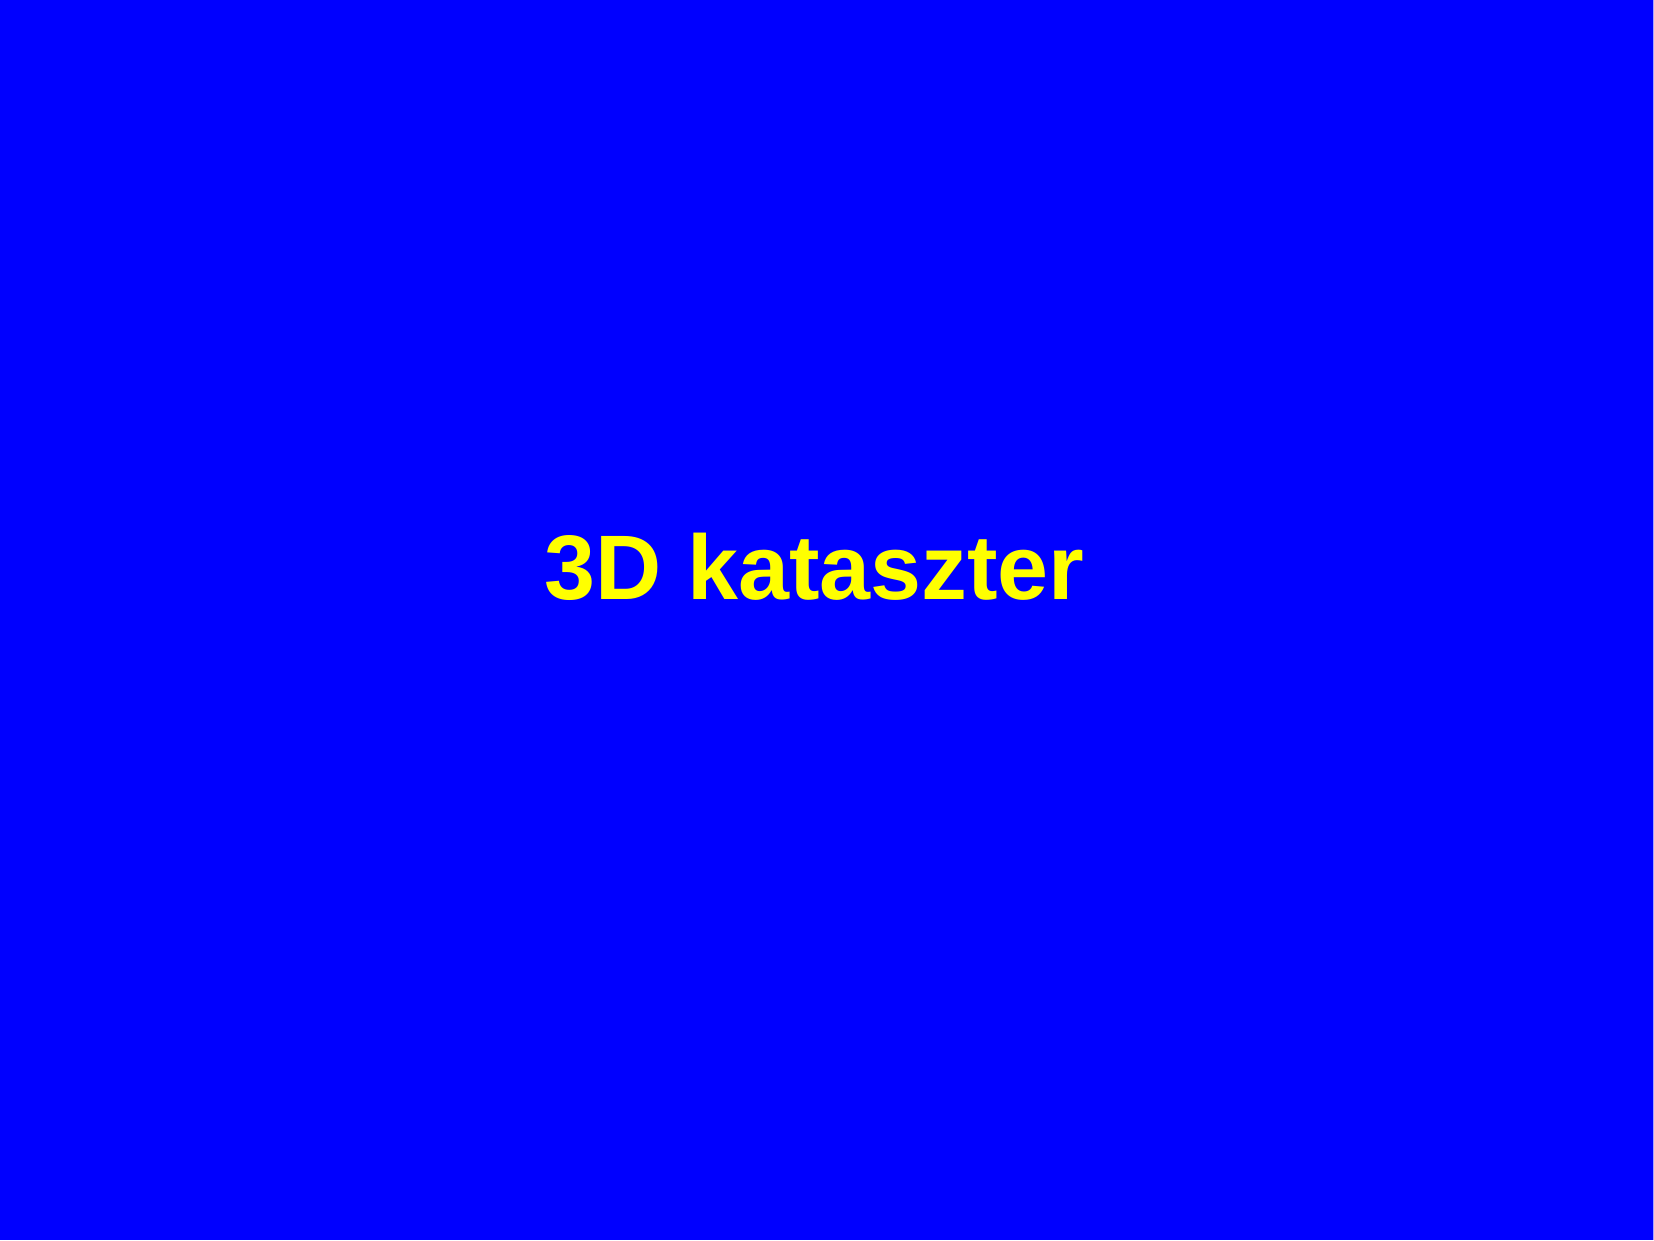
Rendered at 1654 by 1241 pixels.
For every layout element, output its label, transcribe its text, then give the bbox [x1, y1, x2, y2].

title 3D kataszter [82, 49, 1548, 1087]
